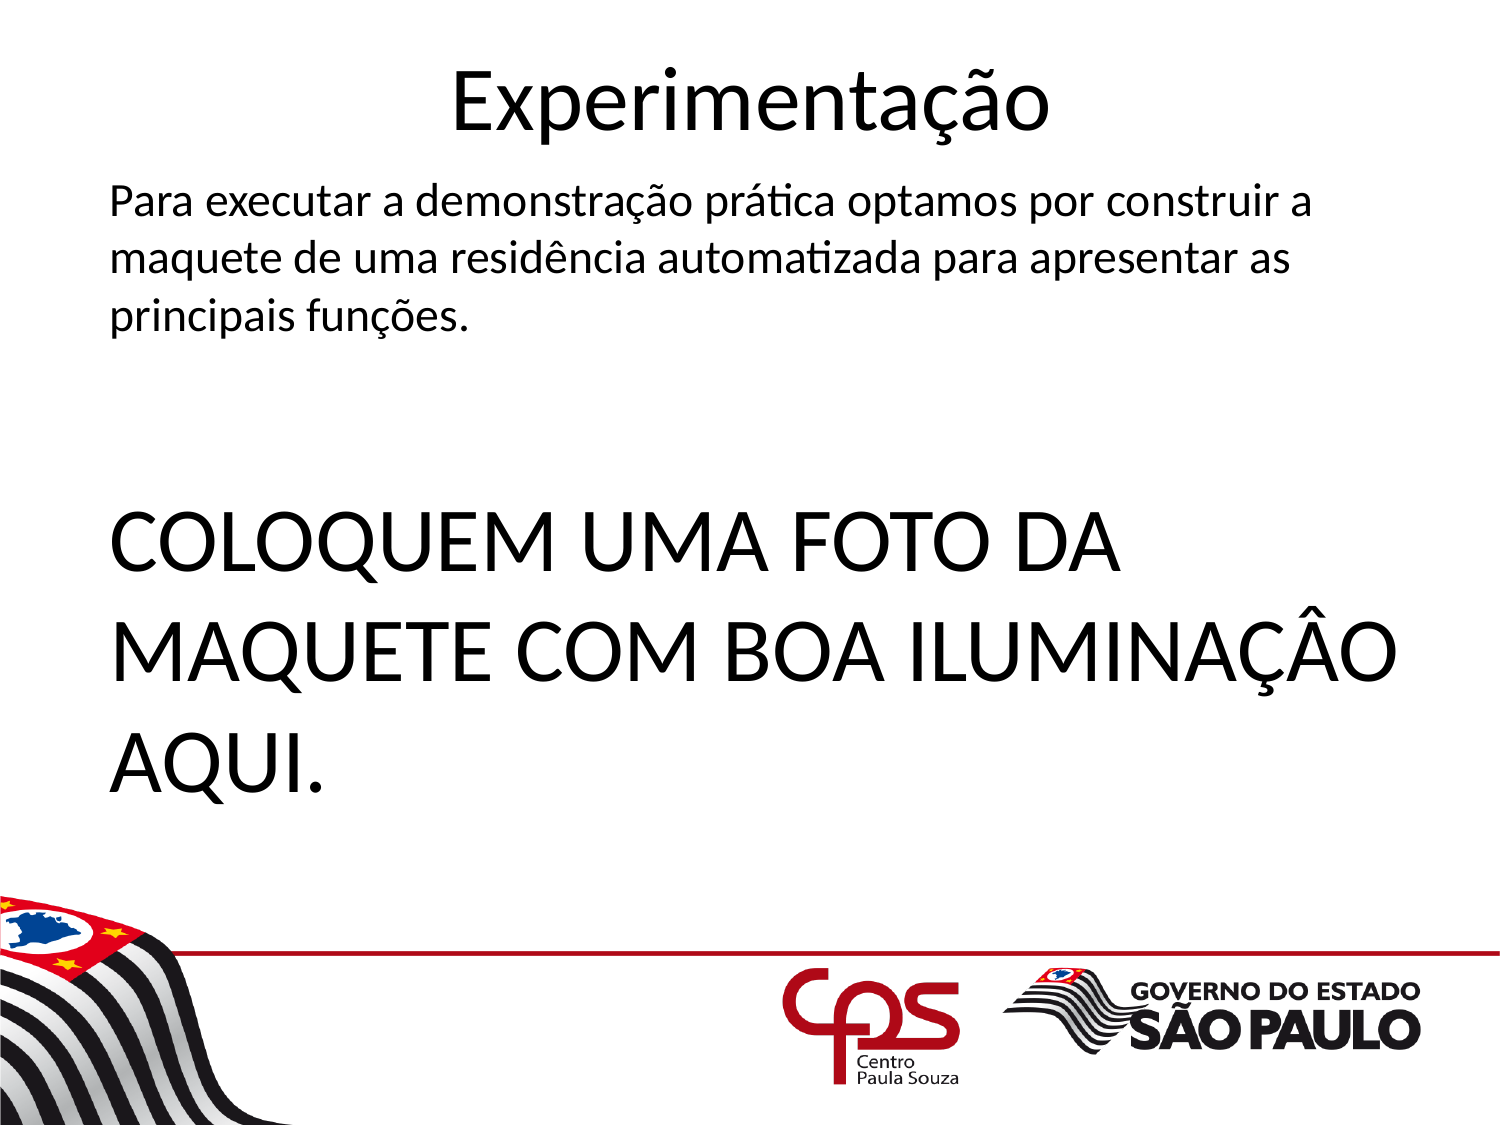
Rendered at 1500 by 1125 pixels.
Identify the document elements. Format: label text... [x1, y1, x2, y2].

text_box Para executar a demonstração prática optamos por construir a maquete de uma residência automatizada para apresentar as principais funções. [94, 160, 1445, 349]
text_box COLOQUEM UMA FOTO DA MAQUETE COM BOA ILUMINAÇÂO AQUI. [94, 456, 1445, 835]
picture [0, 896, 1500, 1125]
title Experimentação [76, 0, 1427, 188]
